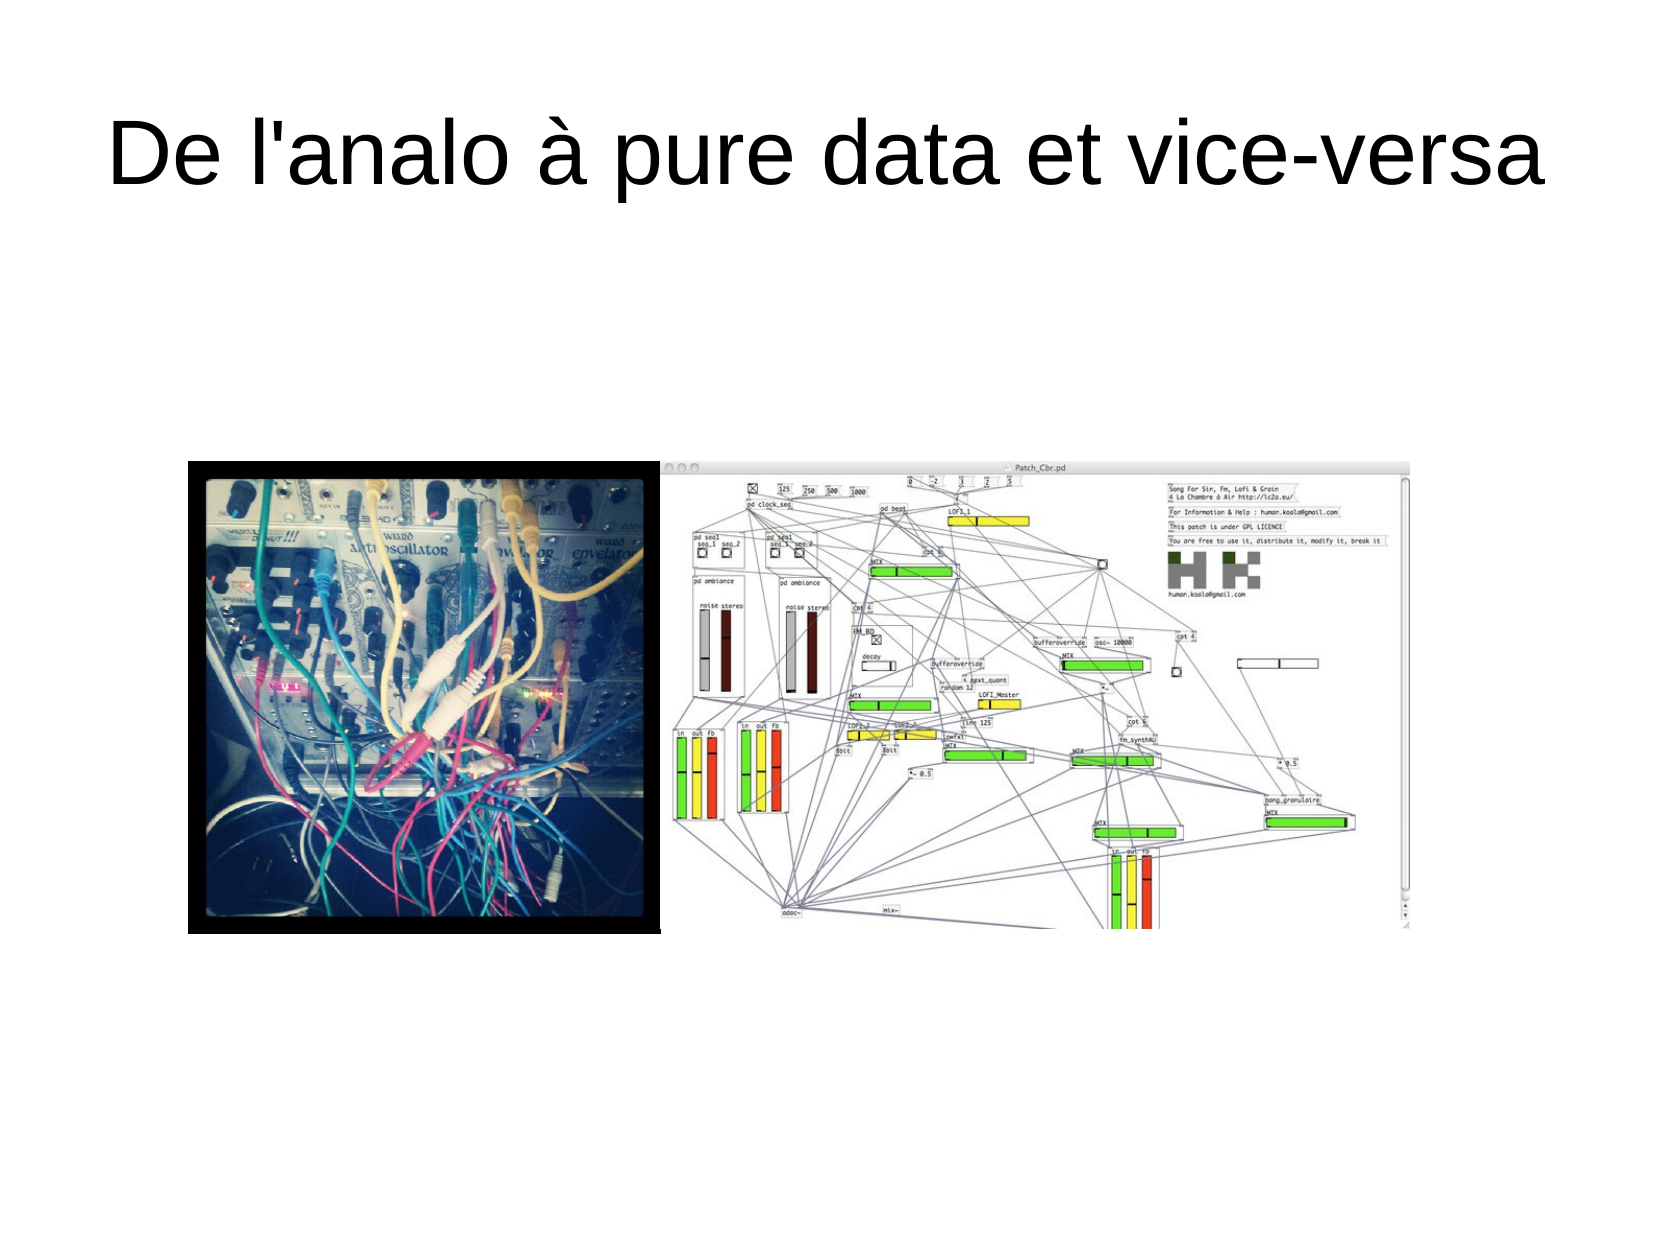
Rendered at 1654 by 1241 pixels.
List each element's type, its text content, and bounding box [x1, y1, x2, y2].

picture [188, 461, 1410, 934]
title De l'analo à pure data et vice-versa [82, 49, 1571, 257]
